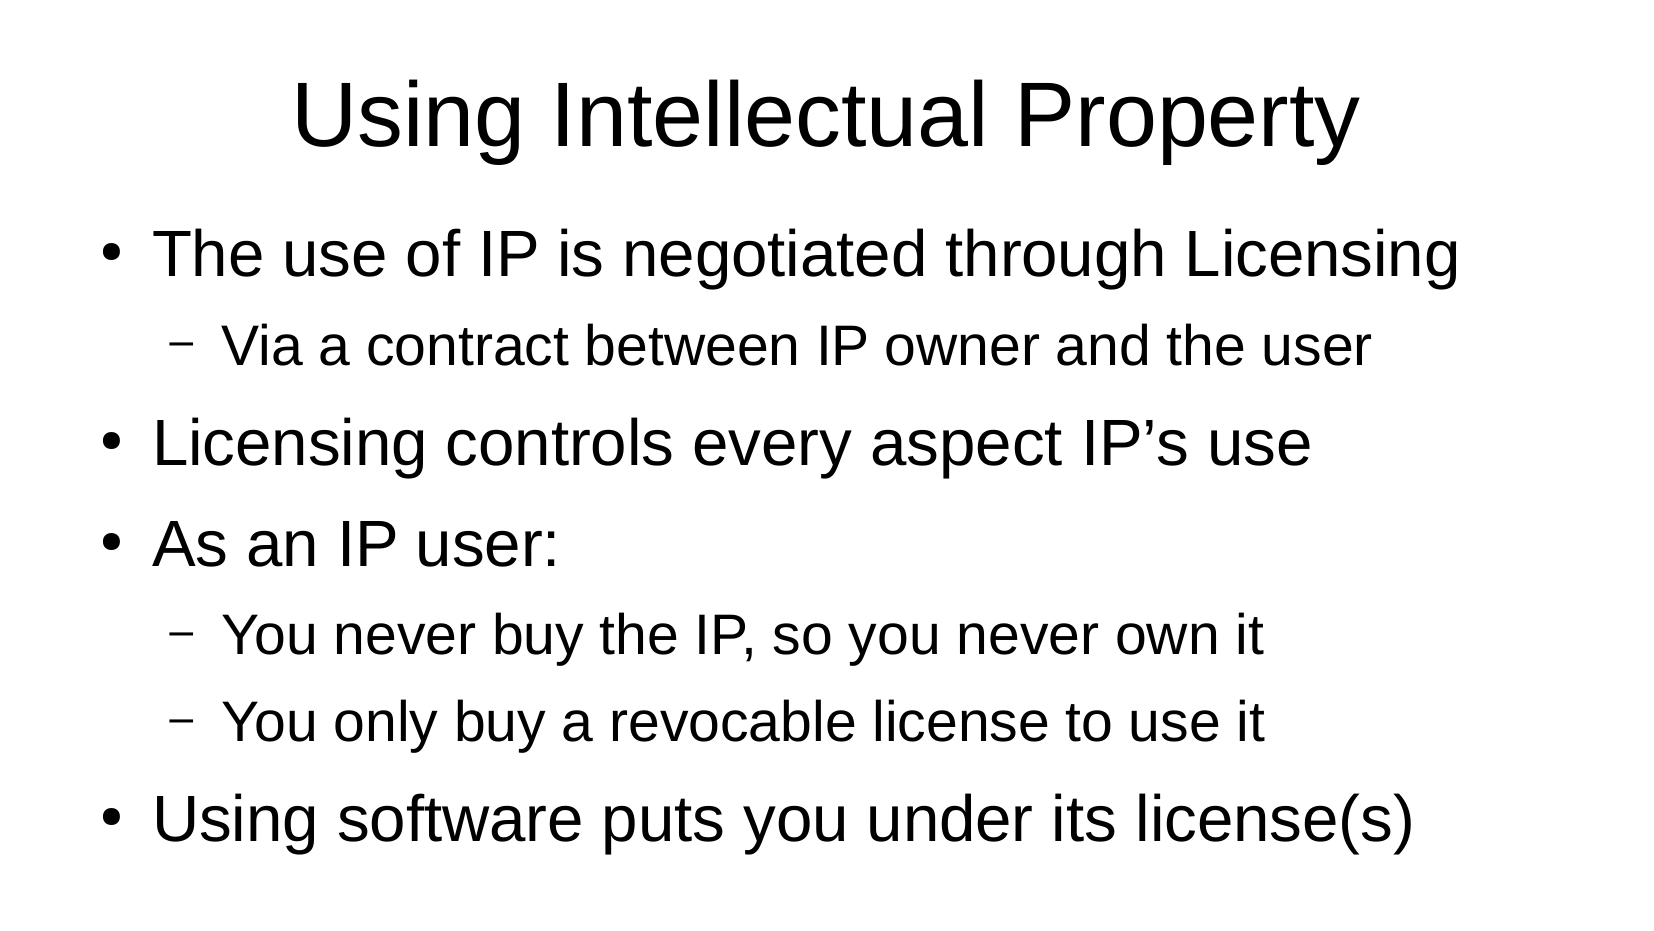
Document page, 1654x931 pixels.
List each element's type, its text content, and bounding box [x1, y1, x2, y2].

list The use of IP is negotiated through Licensing Via a contract between IP owner and the user Licensing controls every aspect IP’s use As an IP user: You never buy the IP, so you never own it You only buy a revocable license to use it Using software puts you under its license(s) [82, 217, 1571, 863]
title Using Intellectual Property [82, 37, 1571, 193]
